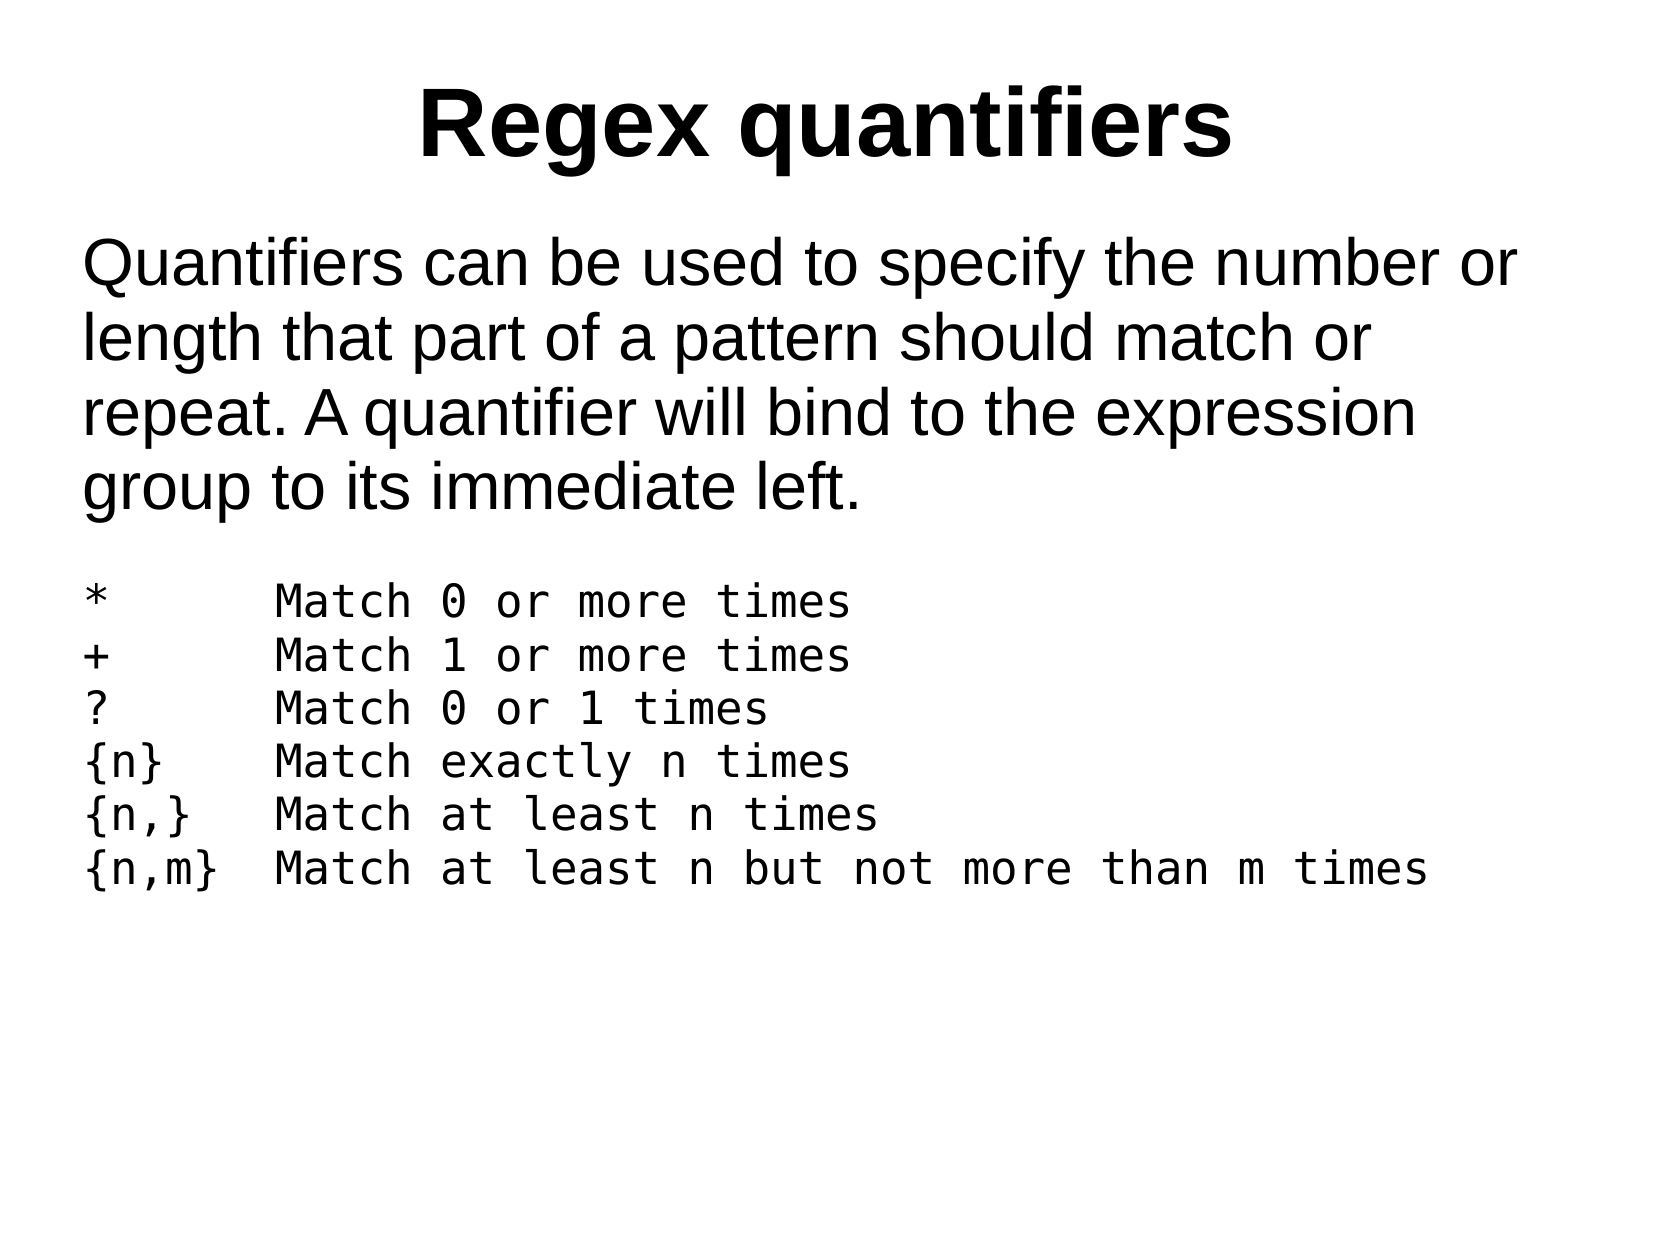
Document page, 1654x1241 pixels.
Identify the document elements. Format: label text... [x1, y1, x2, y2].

title Regex quantifiers [82, 49, 1571, 196]
list Quantifiers can be used to specify the number or length that part of a pattern should match or repeat. A quantifier will bind to the expression group to its immediate left. * Match 0 or more times + Match 1 or more times ? Match 0 or 1 times {n} Match exactly n times {n,} Match at least n times {n,m} Match at least n but not more than m times [82, 225, 1538, 1186]
